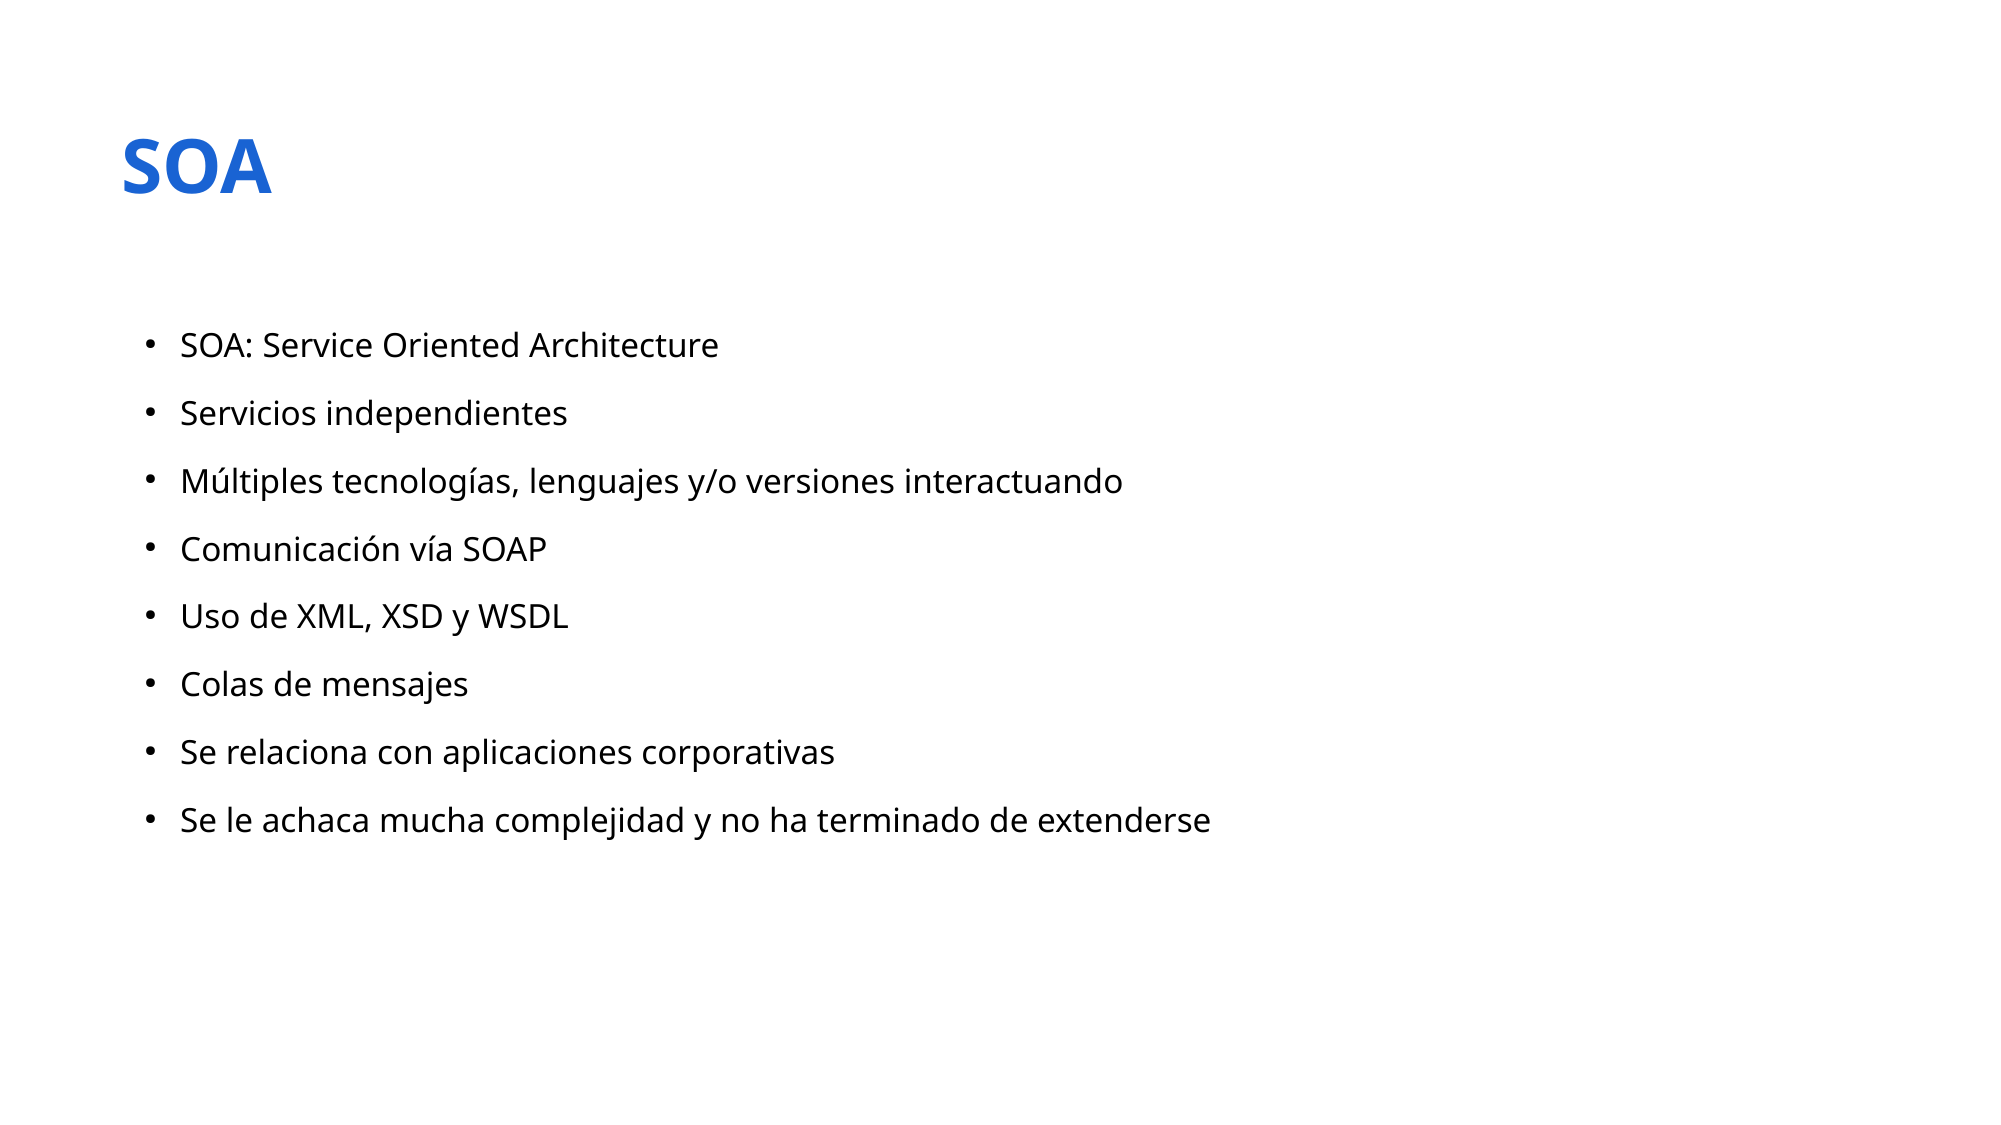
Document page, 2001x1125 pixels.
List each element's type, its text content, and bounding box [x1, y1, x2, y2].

text_box SOA [106, 106, 1878, 293]
text_box SOA: Service Oriented Architecture Servicios independientes Múltiples tecnologías, lenguajes y/o versiones interactuando Comunicación vía SOAP Uso de XML, XSD y WSDL Colas de mensajes Se relaciona con aplicaciones corporativas Se le achaca mucha complejidad y no ha terminado de extenderse [129, 292, 1843, 769]
